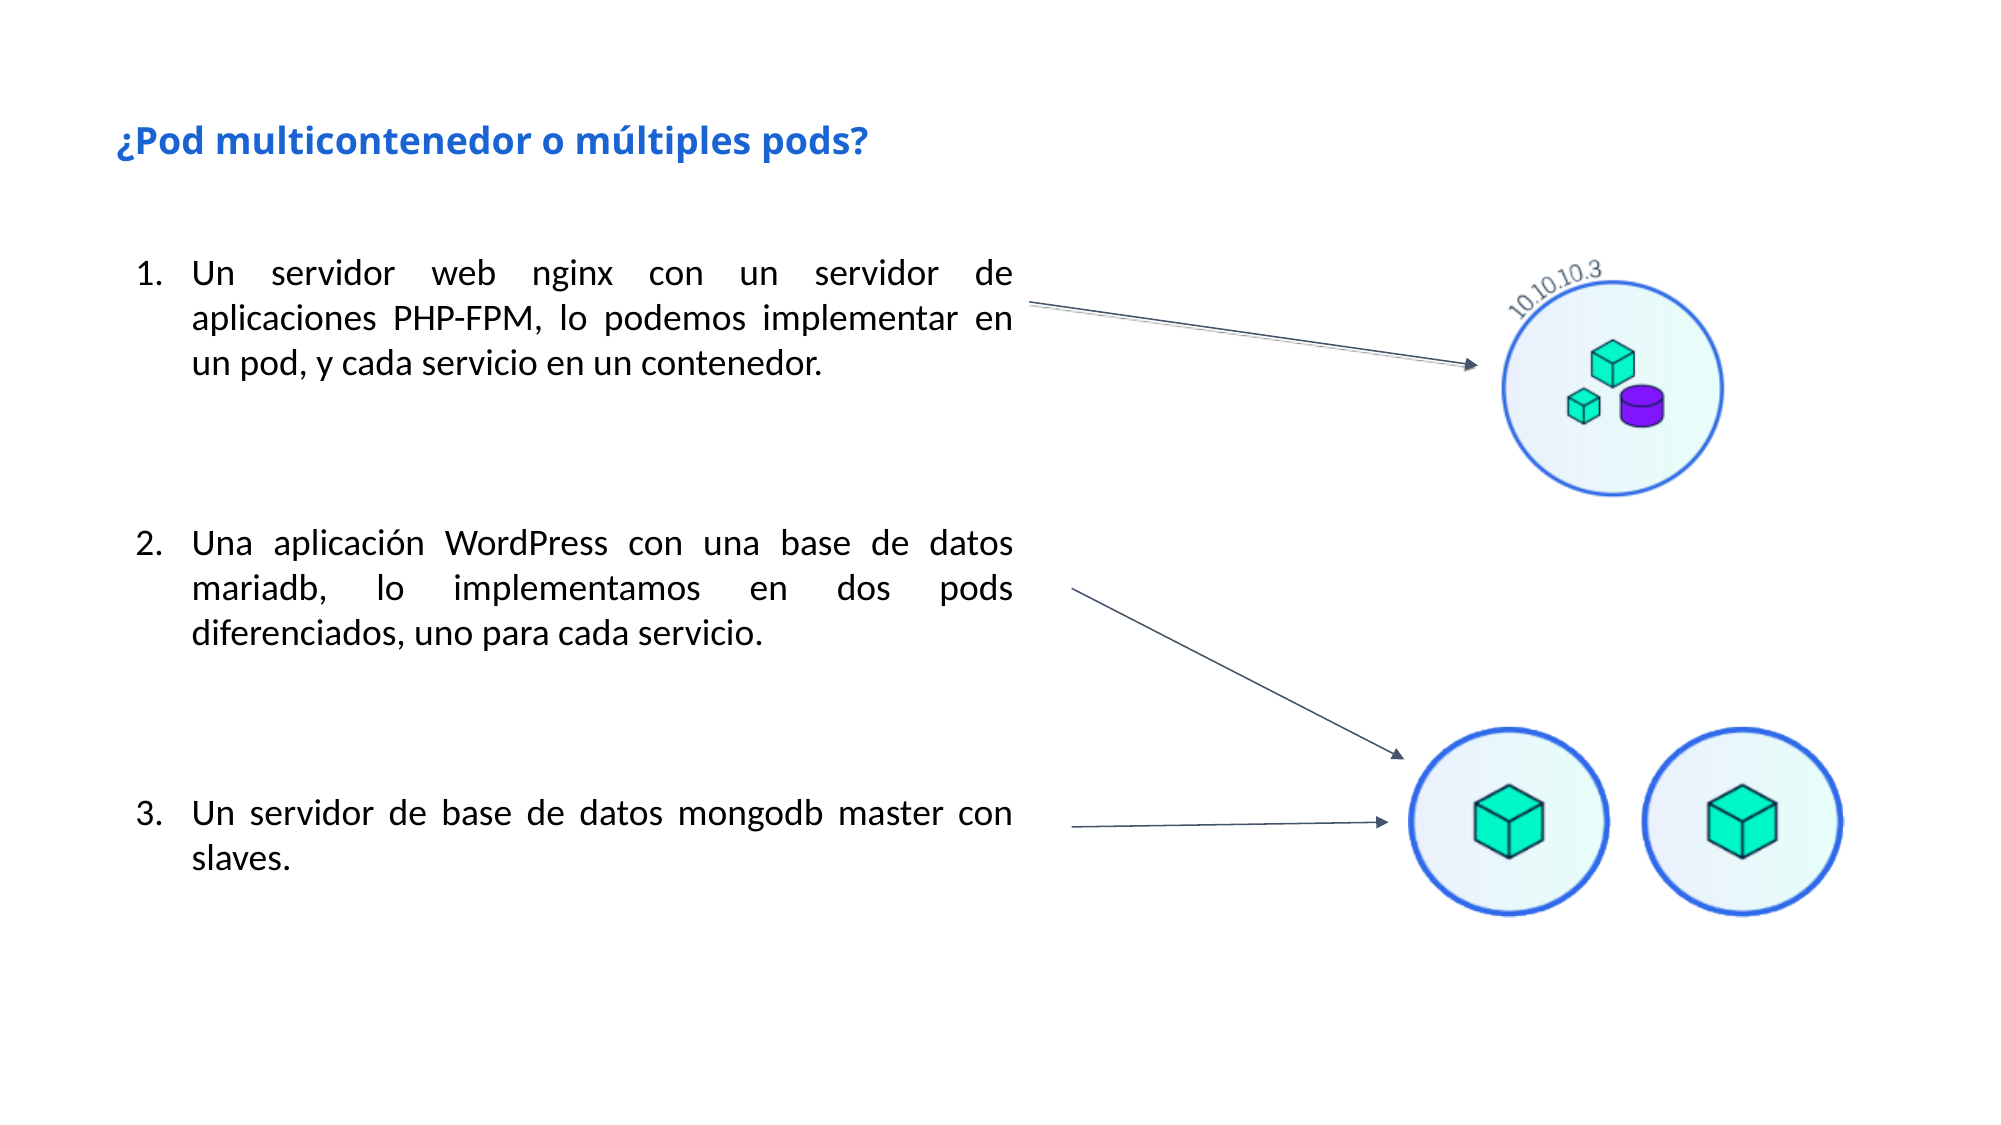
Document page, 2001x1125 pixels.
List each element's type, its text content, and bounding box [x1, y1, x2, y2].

text_box ¿Pod multicontenedor o múltiples pods? [101, 110, 984, 170]
text_box Un servidor web nginx con un servidor de aplicaciones PHP-FPM, lo podemos implementar en un pod, y cada servicio en un contenedor. Una aplicación WordPress con una base de datos mariadb, lo implementamos en dos pods diferenciados, uno para cada servicio. Un servidor de base de datos mongodb master con slaves. [101, 195, 1030, 408]
picture [1408, 235, 1845, 918]
